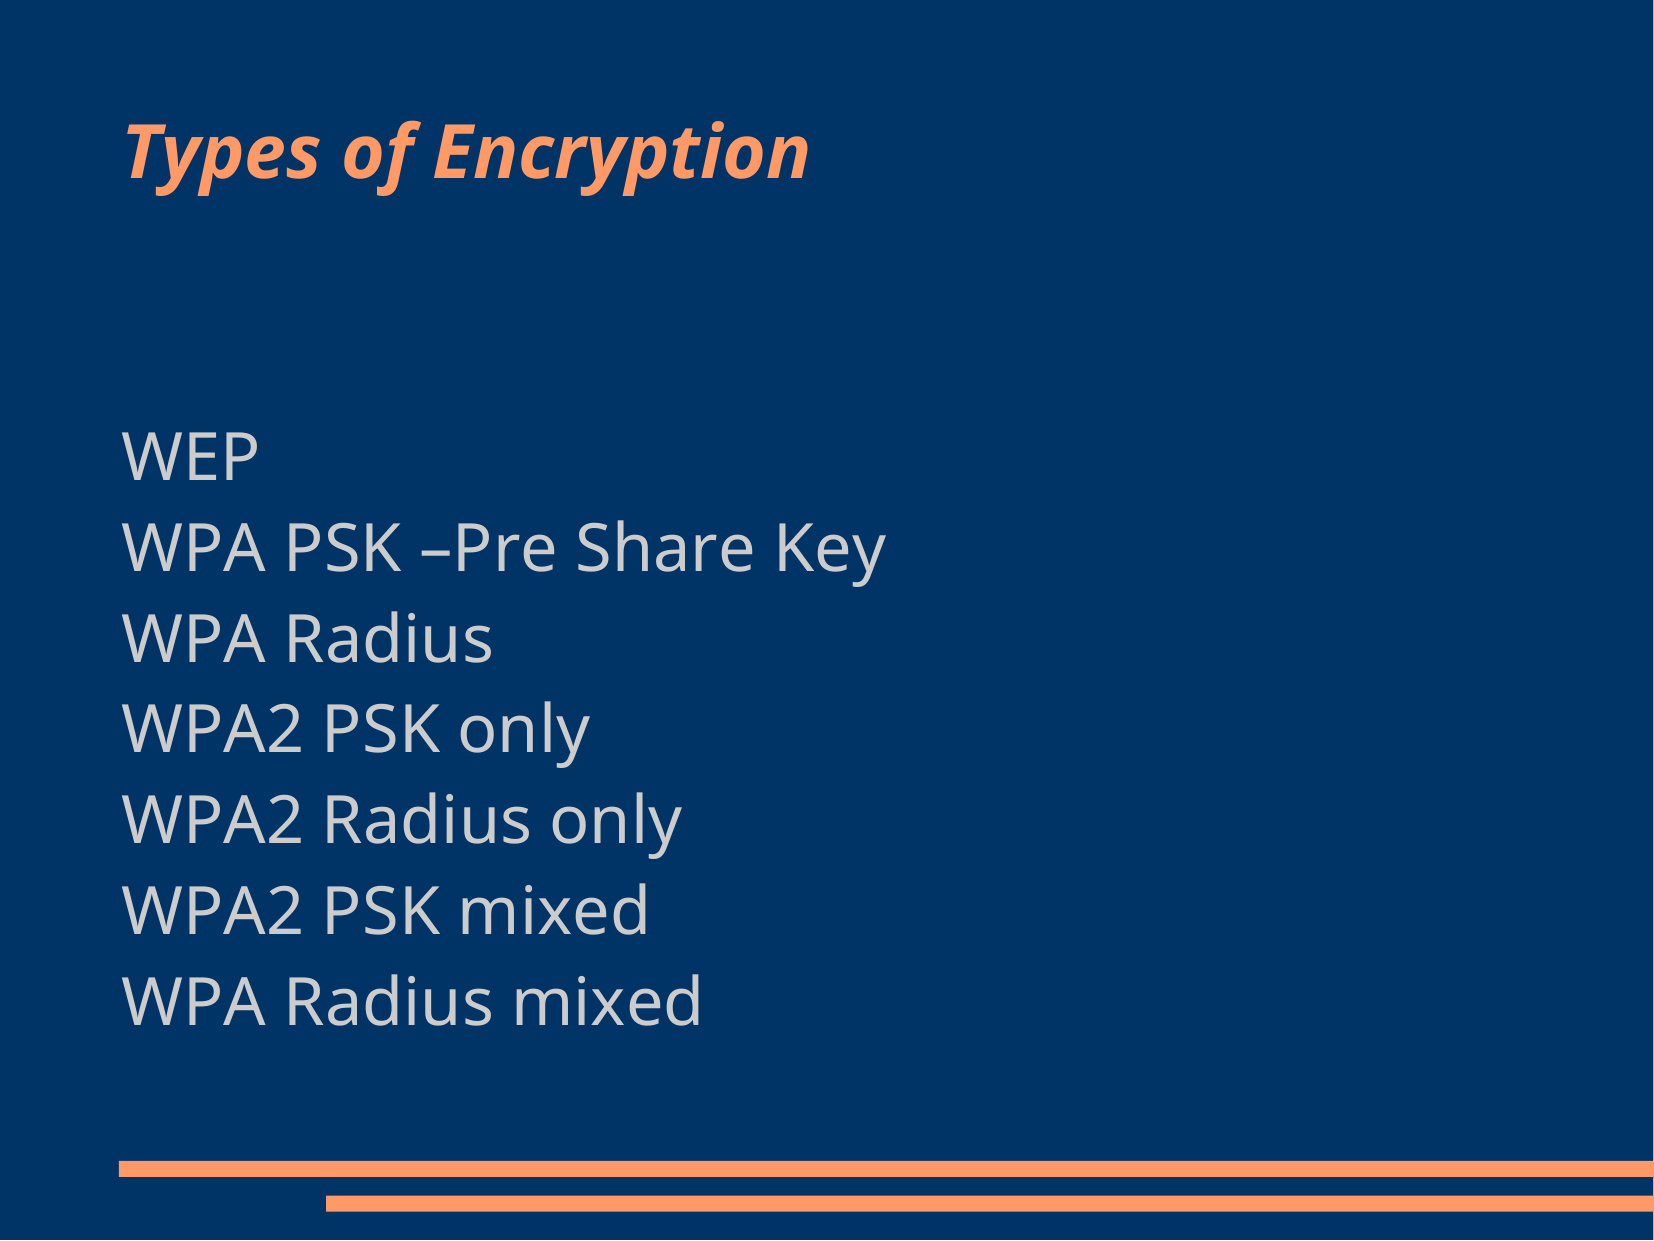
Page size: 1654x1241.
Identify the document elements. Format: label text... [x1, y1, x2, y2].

title Types of Encryption [121, 46, 1534, 254]
subtitle WEP WPA PSK –Pre Share Key WPA Radius WPA2 PSK only WPA2 Radius only WPA2 PSK mixed WPA Radius mixed [121, 322, 1561, 1133]
